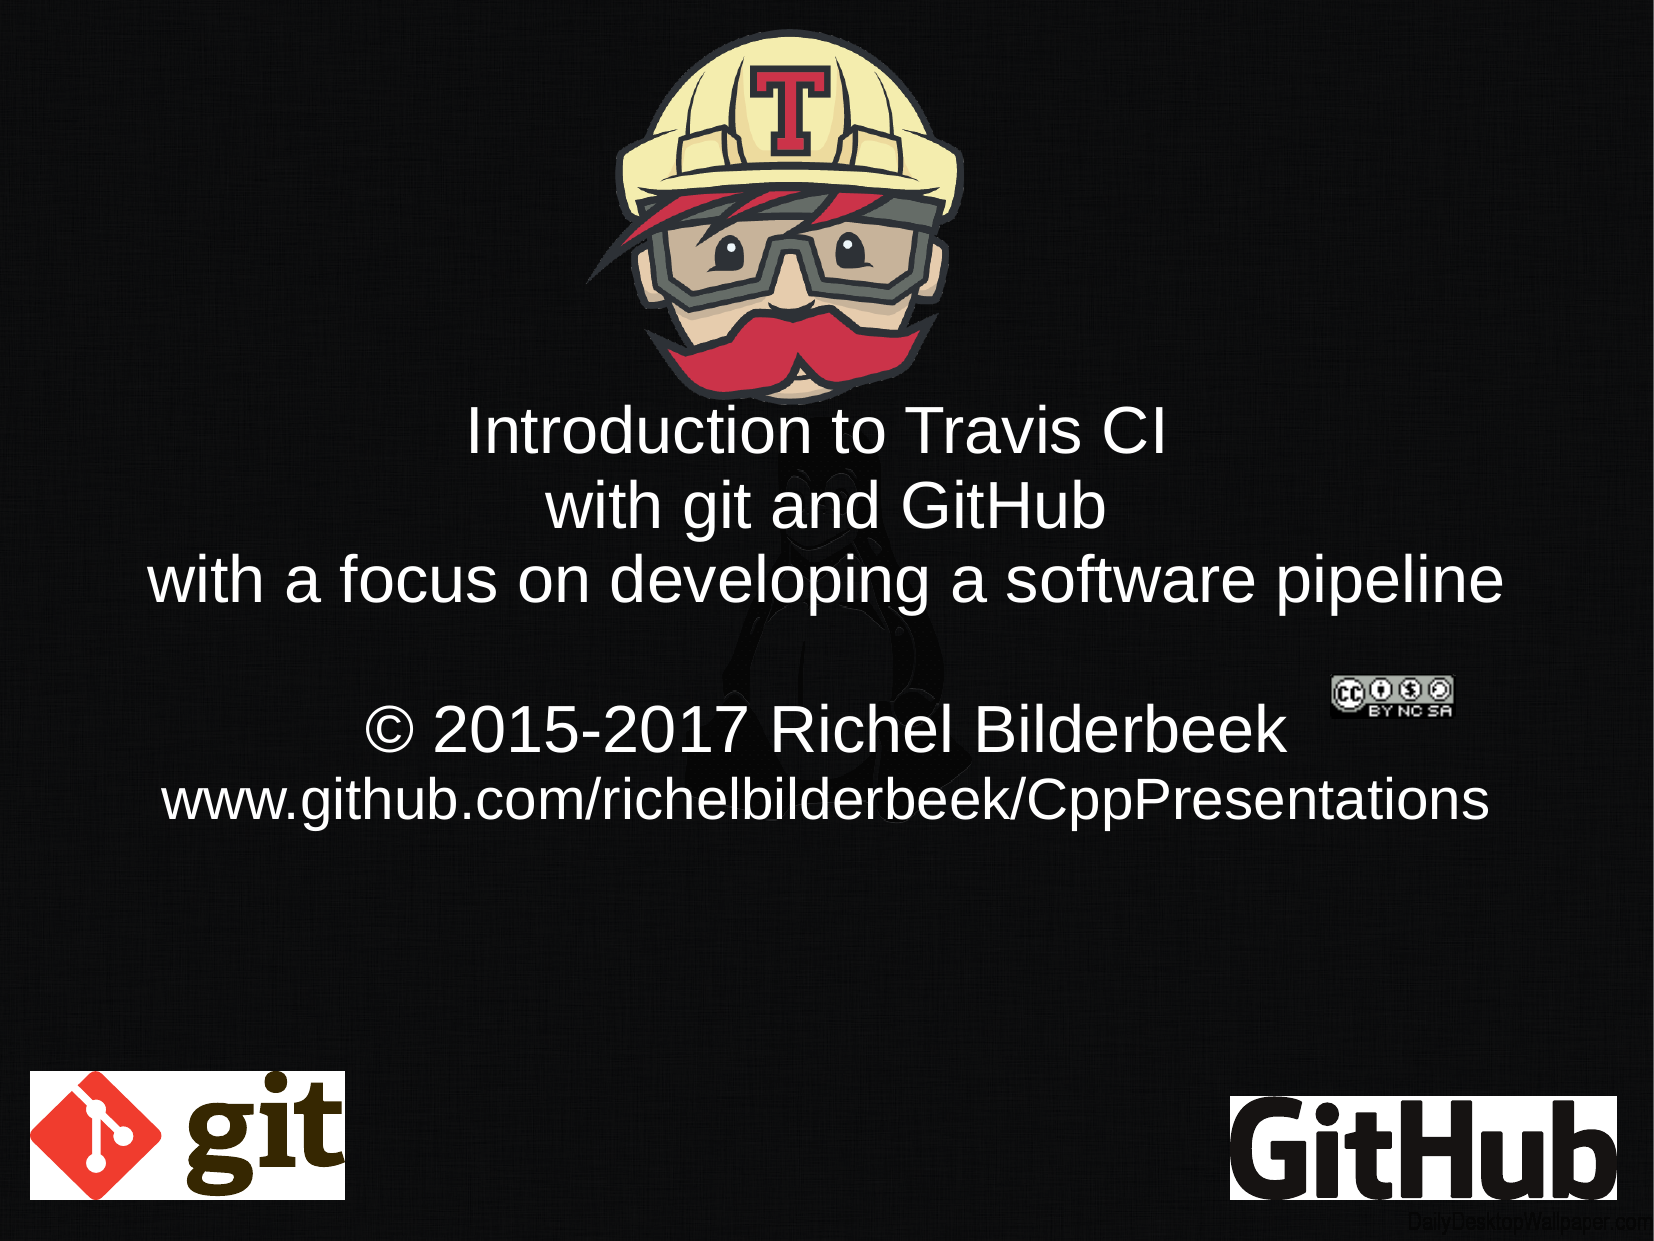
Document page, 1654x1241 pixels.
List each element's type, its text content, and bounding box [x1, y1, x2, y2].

picture [0, 0, 1654, 1241]
subtitle Introduction to Travis CI with git and GitHub with a focus on developing a software pipeline © 2015-2017 Richel Bilderbeek www.github.com/richelbilderbeek/CppPresentations [82, 290, 1571, 1010]
